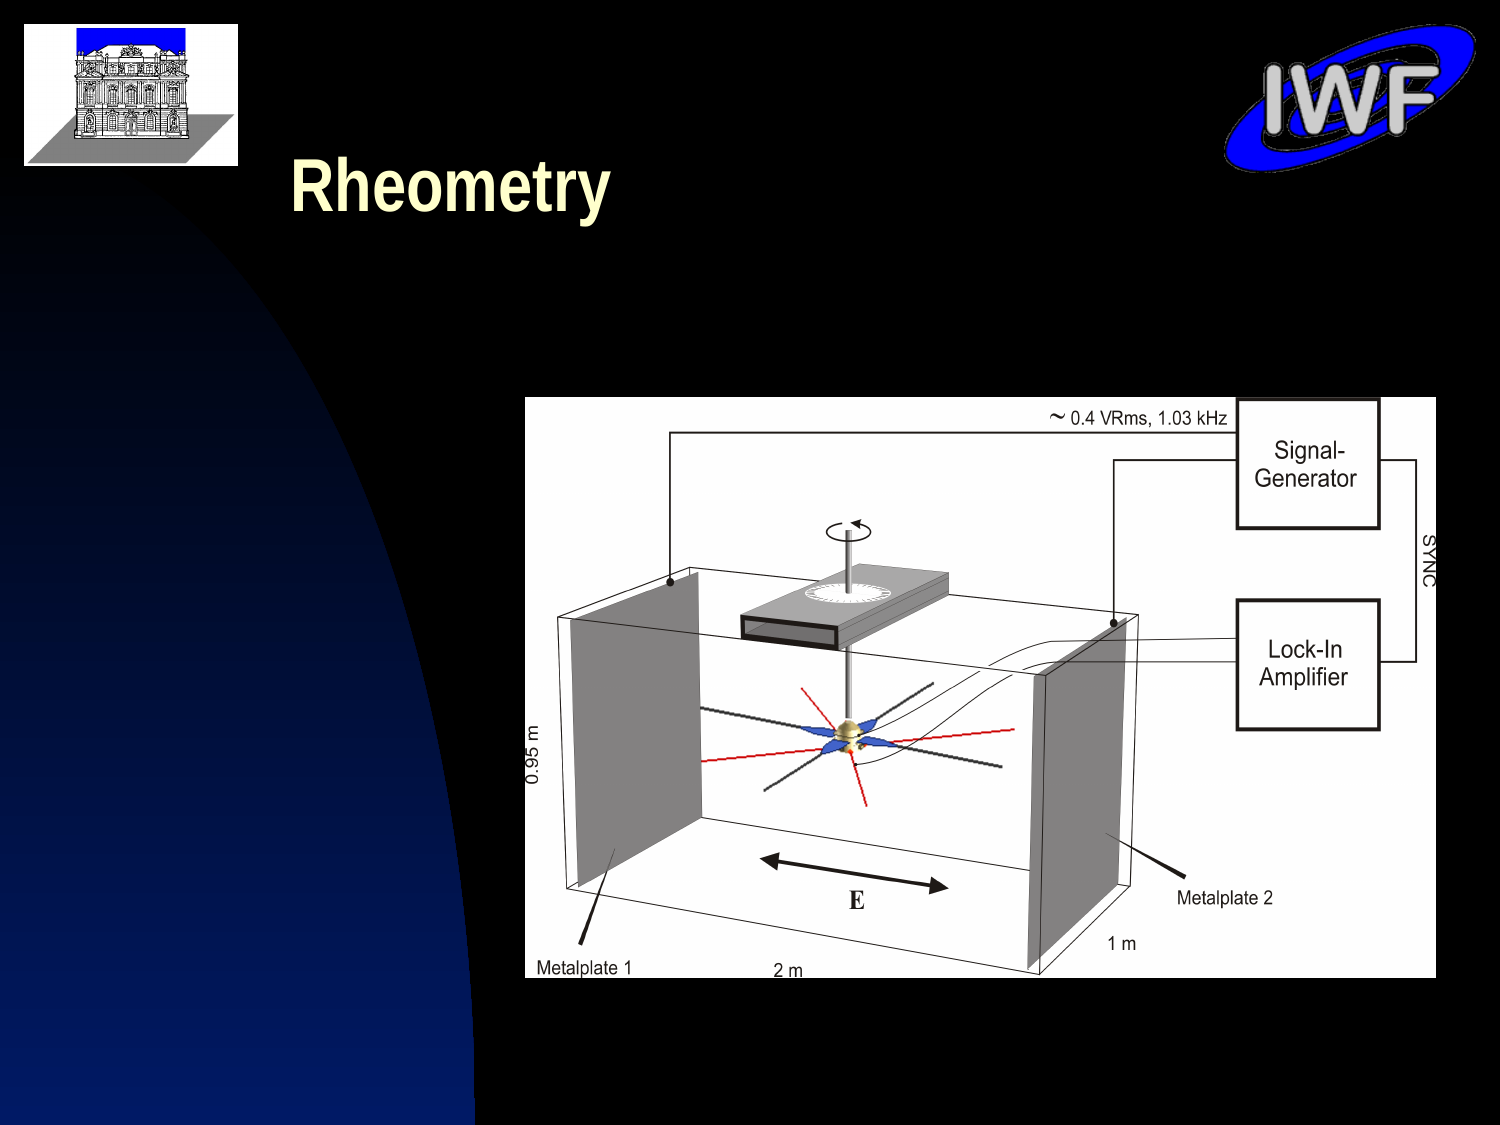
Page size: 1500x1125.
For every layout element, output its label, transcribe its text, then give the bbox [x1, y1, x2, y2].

picture [525, 397, 1436, 978]
picture [24, 24, 238, 166]
picture [1224, 24, 1476, 173]
title Rheometry [275, 99, 1463, 288]
